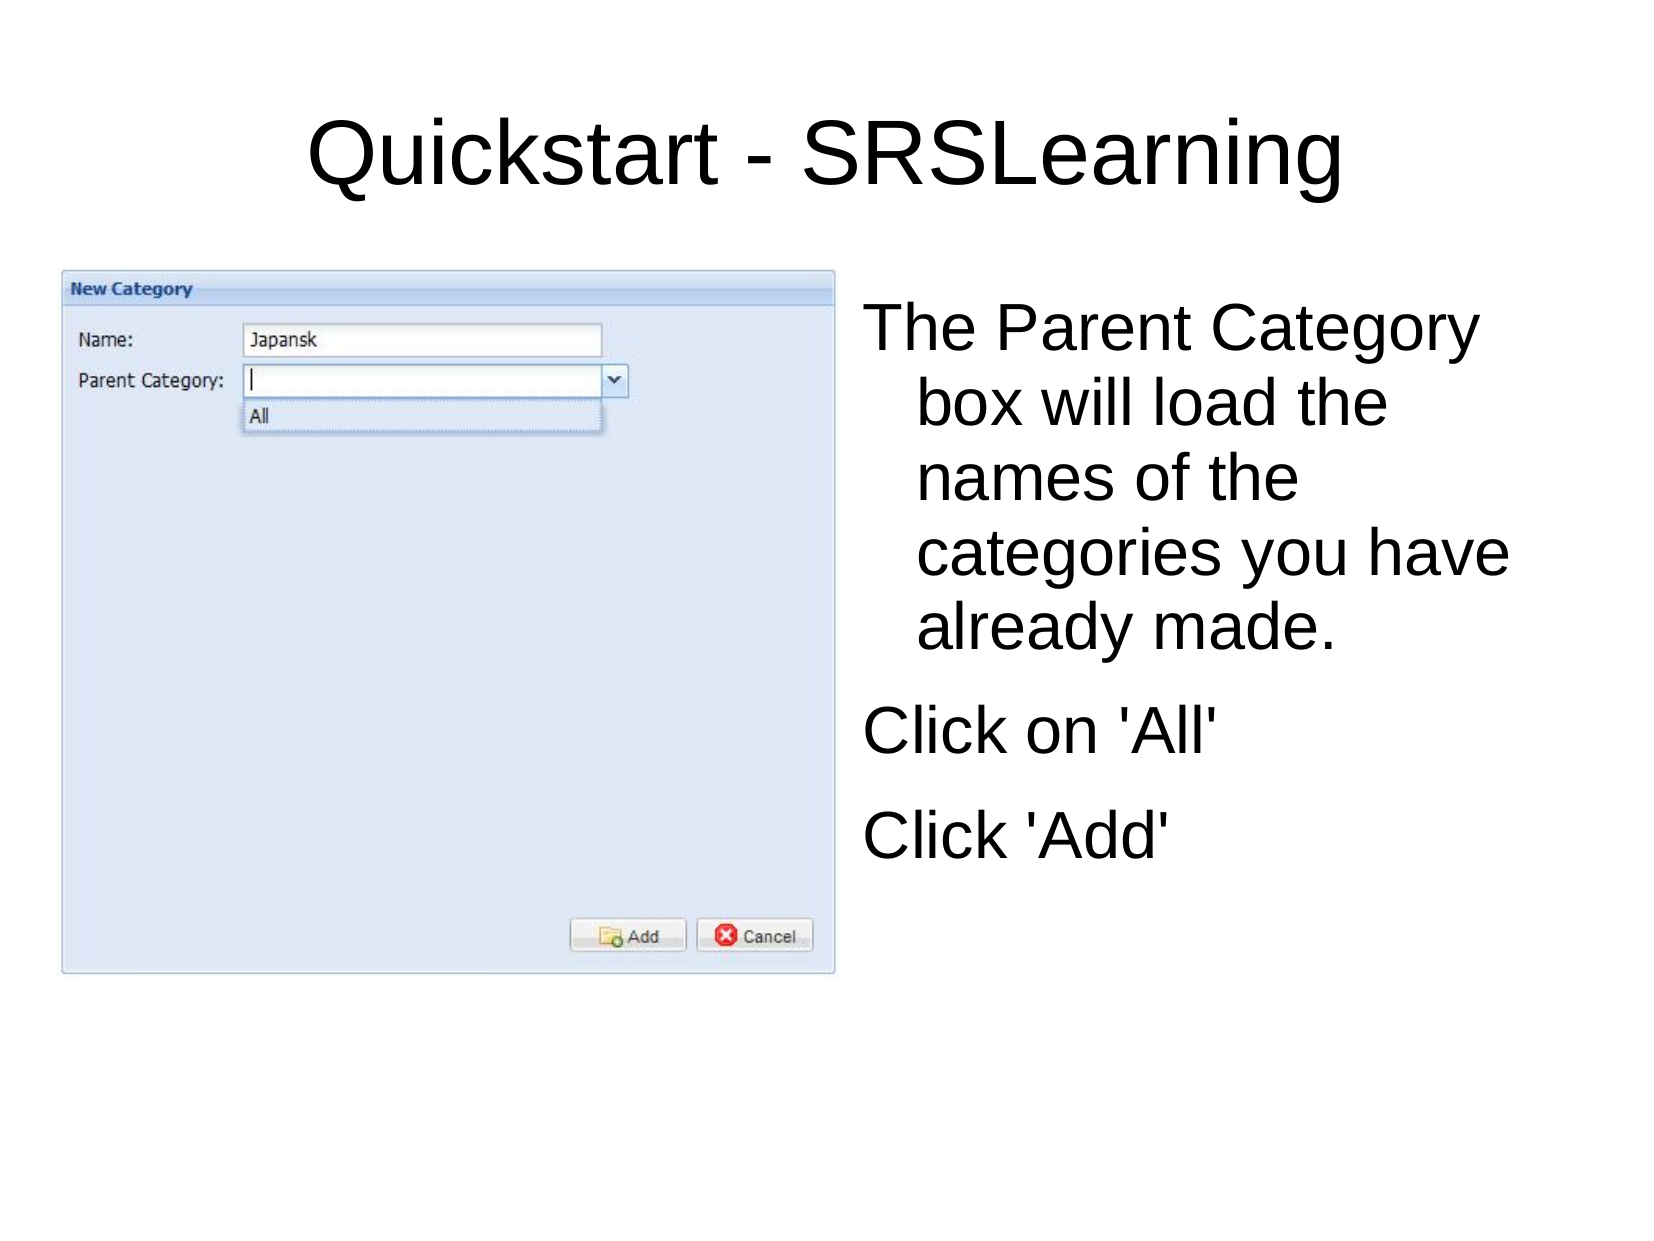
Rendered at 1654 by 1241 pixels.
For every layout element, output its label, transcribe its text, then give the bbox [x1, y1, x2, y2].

list The Parent Category box will load the names of the categories you have already made. Click on 'All' Click 'Add' [845, 290, 1572, 1109]
picture [57, 267, 839, 979]
title Quickstart - SRSLearning [82, 49, 1571, 257]
